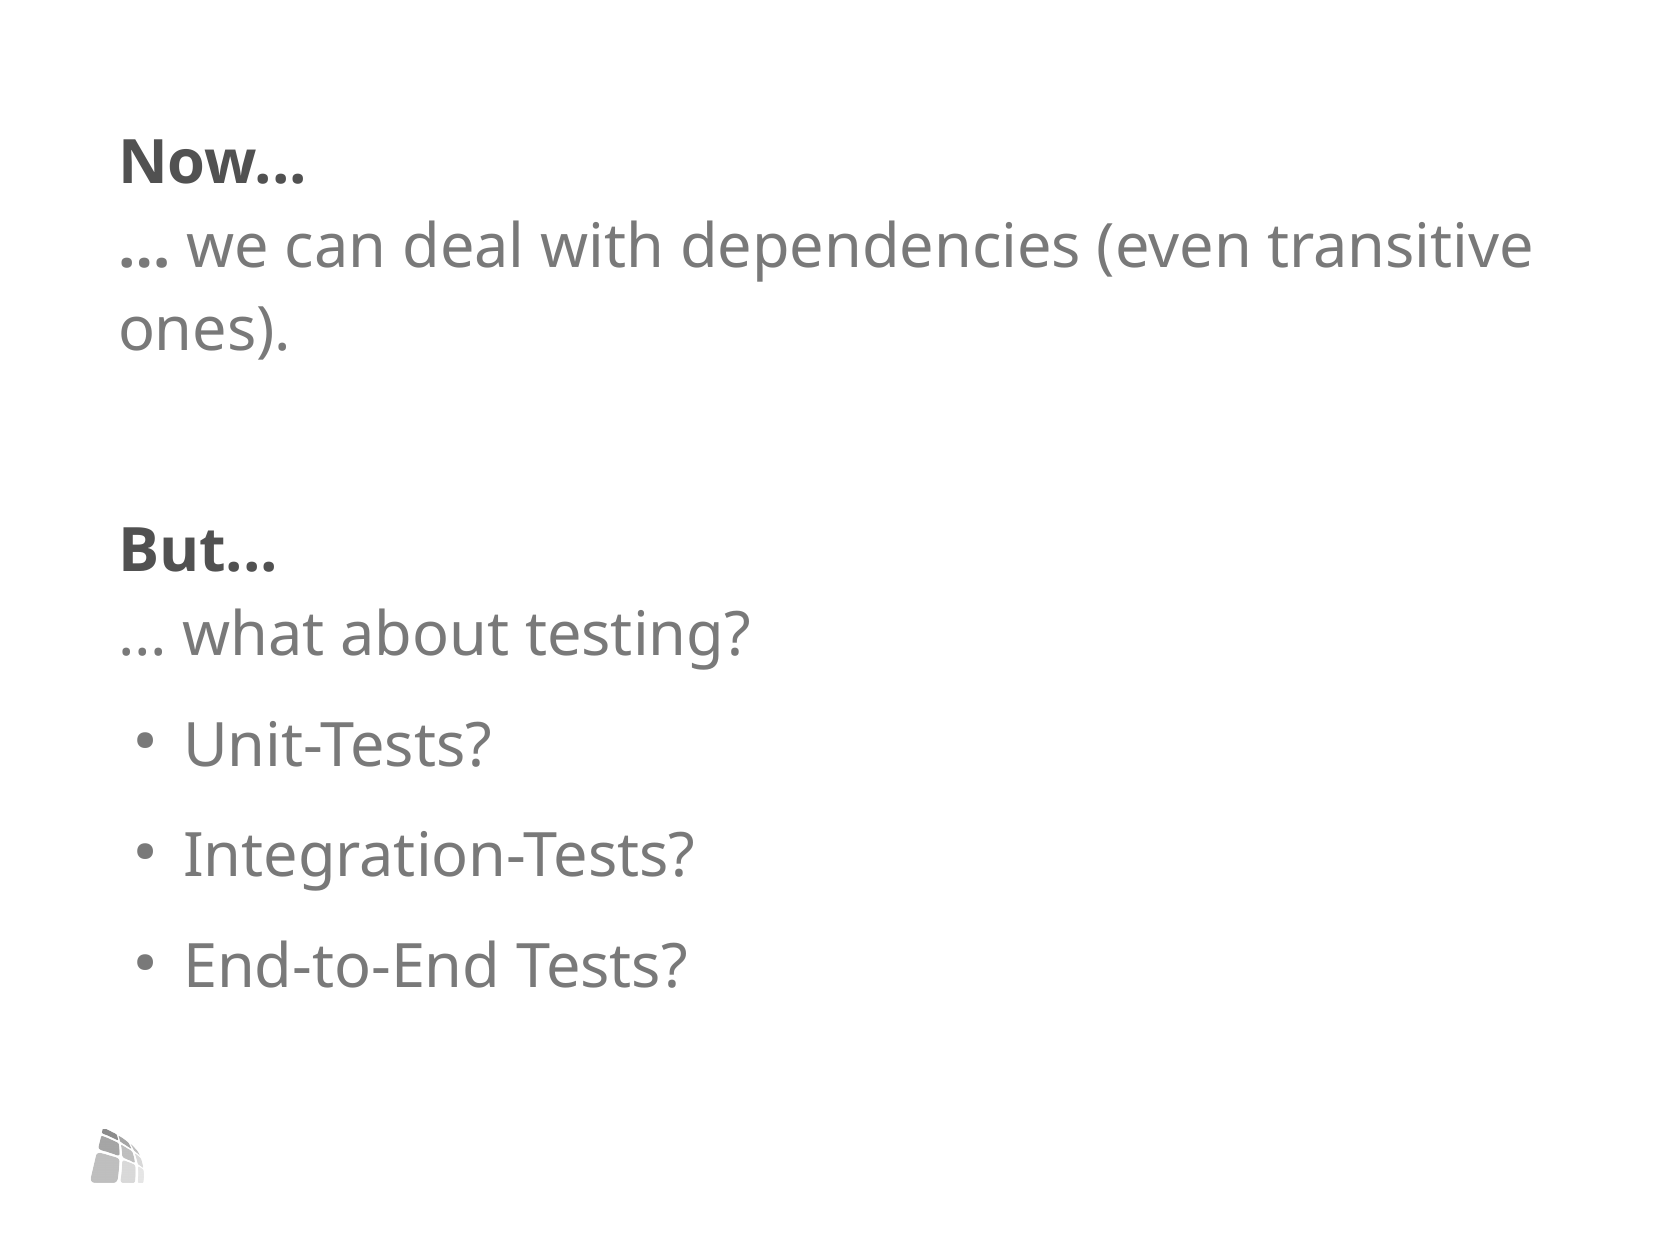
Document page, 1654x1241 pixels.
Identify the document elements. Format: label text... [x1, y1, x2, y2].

list Now... … we can deal with dependencies (even transitive ones). But... … what about testing? Unit-Tests? Integration-Tests? End-to-End Tests? [118, 118, 1607, 1010]
picture [82, 1129, 144, 1183]
